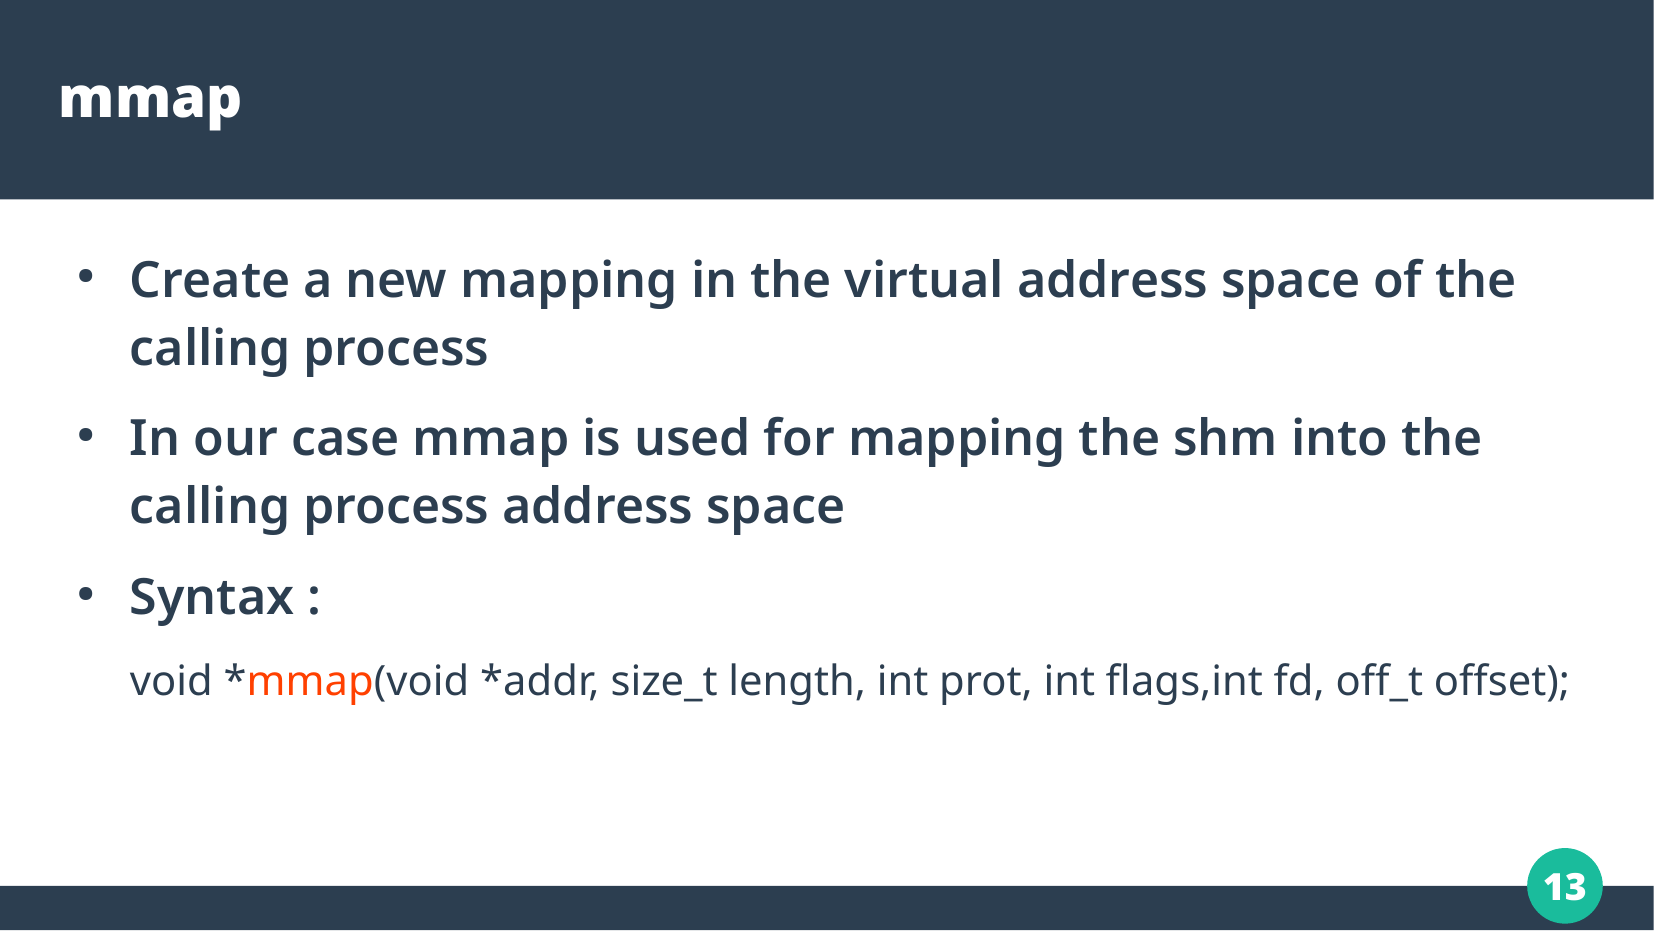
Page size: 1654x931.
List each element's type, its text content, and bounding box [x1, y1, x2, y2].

list Create a new mapping in the virtual address space of the calling process In our case mmap is used for mapping the shm into the calling process address space Syntax : void *mmap(void *addr, size_t length, int prot, int flags,int fd, off_t offset); [59, 243, 1595, 864]
title mmap [59, 37, 1595, 155]
